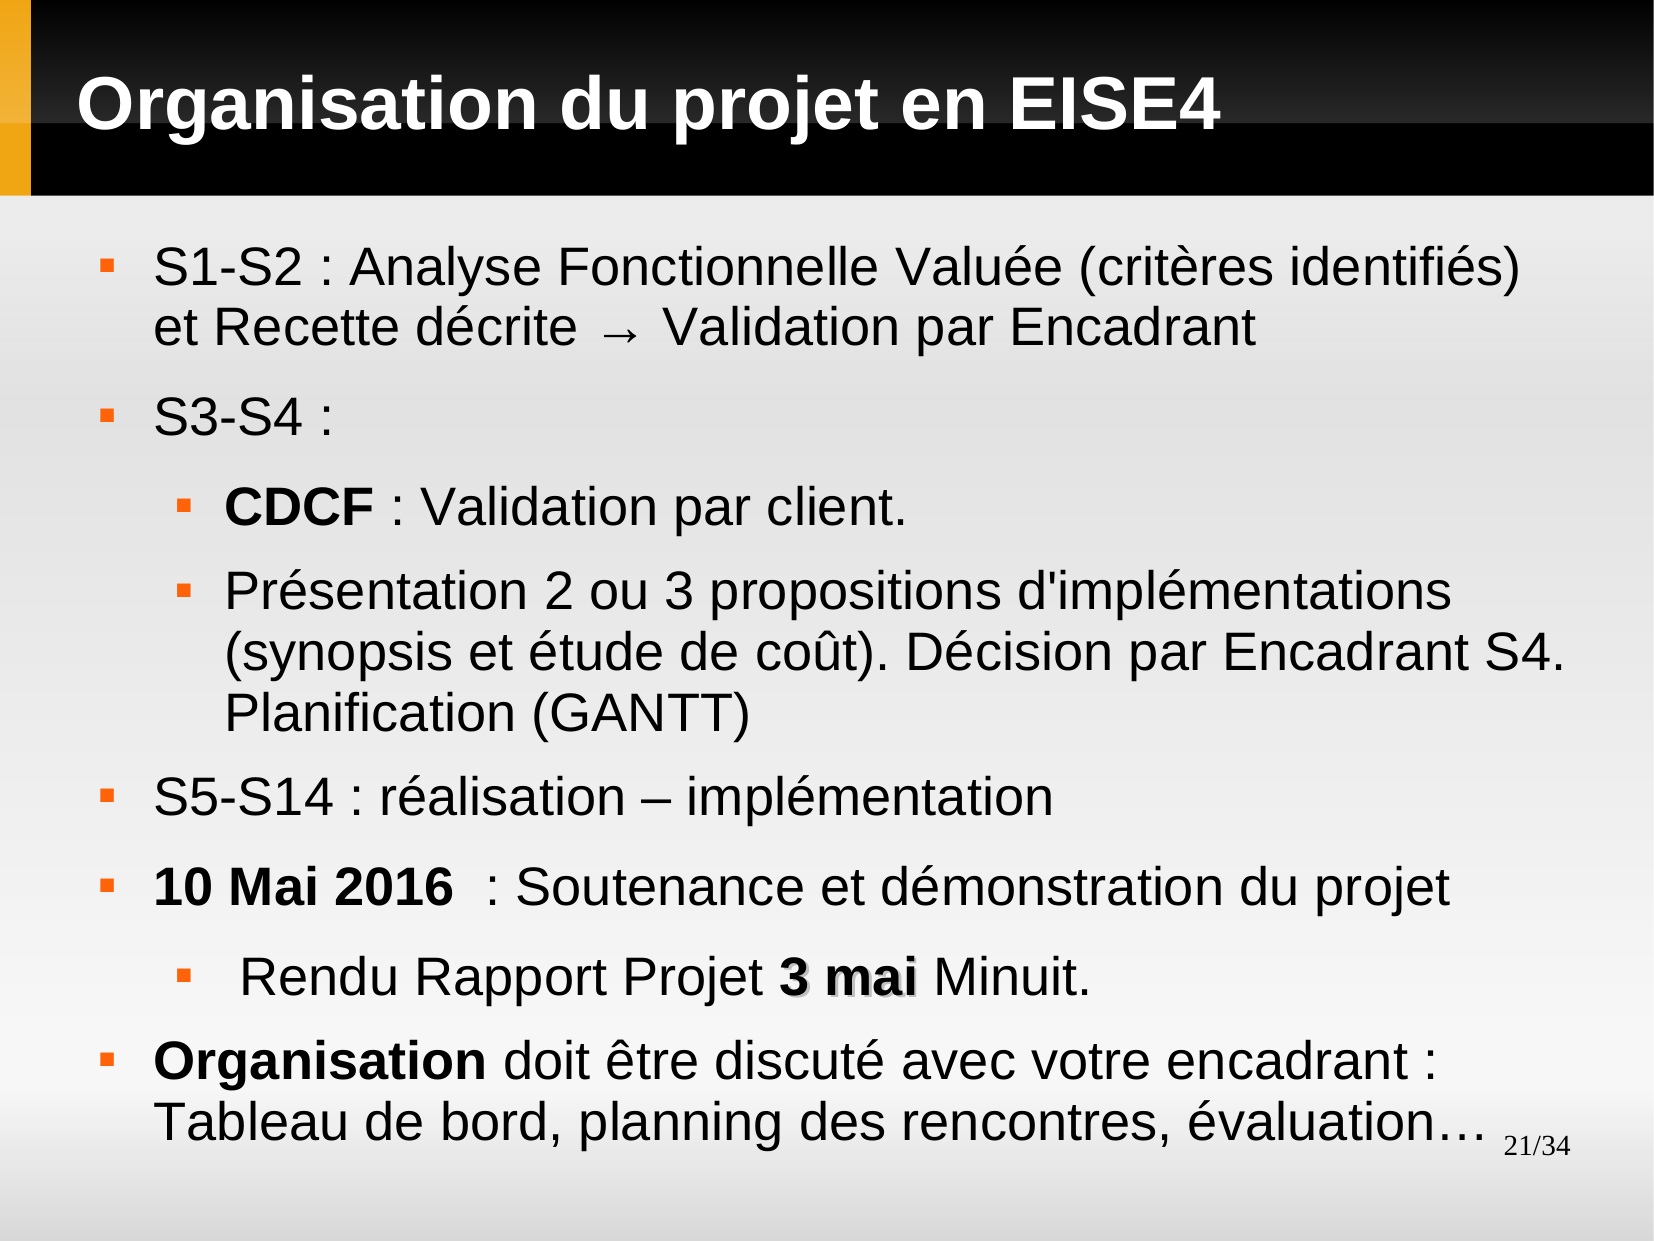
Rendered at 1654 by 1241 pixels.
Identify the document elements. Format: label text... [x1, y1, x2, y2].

picture [0, 0, 1654, 1241]
list S1-S2 : Analyse Fonctionnelle Valuée (critères identifiés) et Recette décrite → Validation par Encadrant S3-S4 : CDCF : Validation par client. Présentation 2 ou 3 propositions d'implémentations (synopsis et étude de coût). Décision par Encadrant S4. Planification (GANTT) S5-S14 : réalisation – implémentation 10 Mai 2016 : Soutenance et démonstration du projet Rendu Rapport Projet 3 mai Minuit. Organisation doit être discuté avec votre encadrant : Tableau de bord, planning des rencontres, évaluation… [82, 236, 1571, 1241]
title Organisation du projet en EISE4 [76, 0, 1565, 208]
